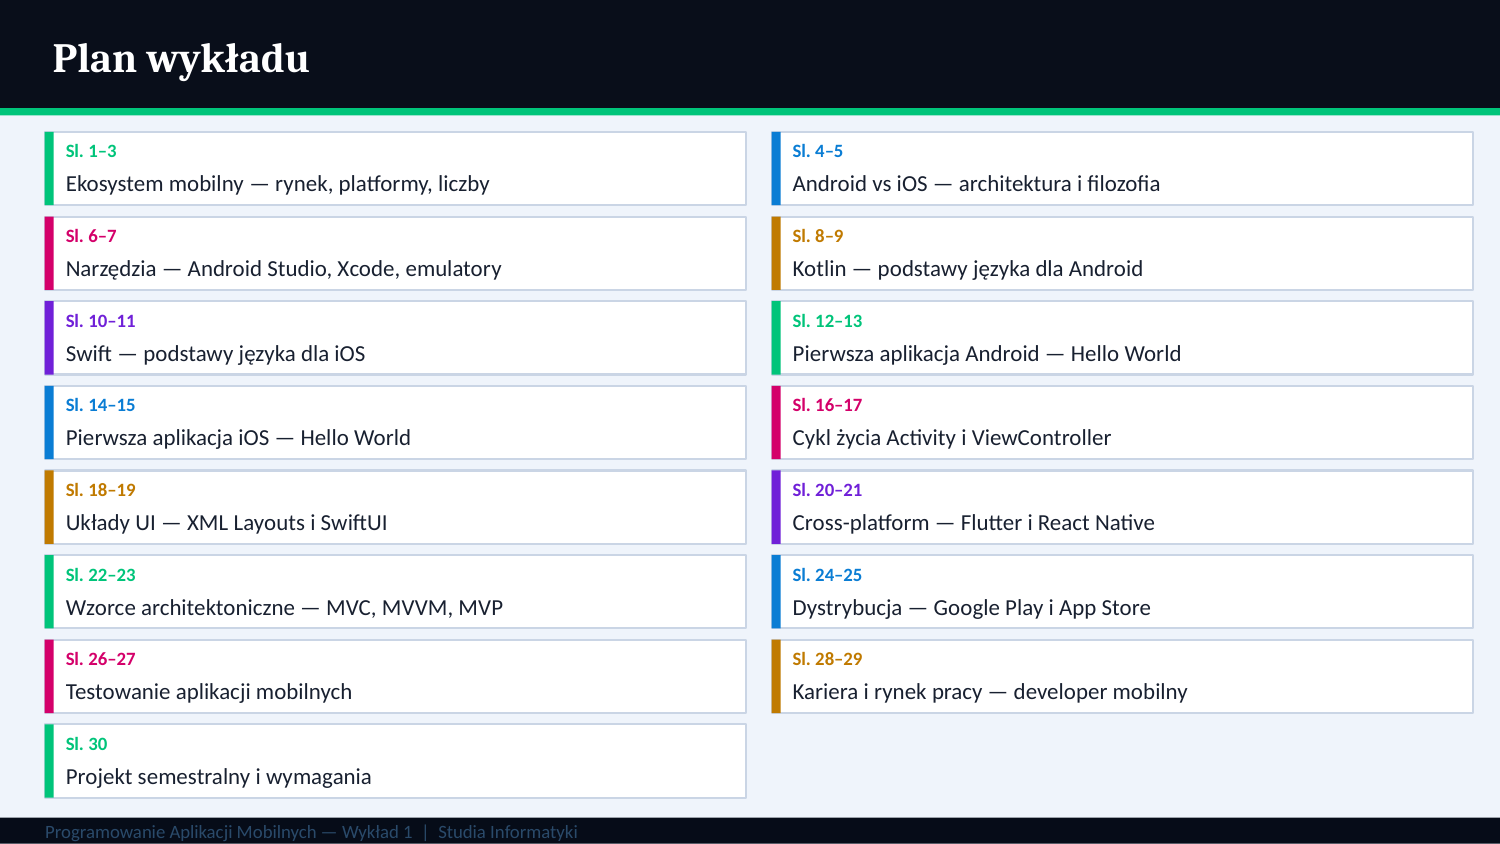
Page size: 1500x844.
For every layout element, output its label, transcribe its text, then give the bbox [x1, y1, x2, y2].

text_box Ekosystem mobilny — rynek, platformy, liczby [65, 165, 733, 200]
text_box Pierwsza aplikacja Android — Hello World [792, 335, 1460, 369]
text_box [44, 301, 746, 375]
text_box Sl. 14–15 [65, 391, 202, 417]
text_box Testowanie aplikacji mobilnych [65, 673, 733, 708]
text_box Plan wykładu [52, 8, 1448, 102]
text_box Sl. 24–25 [792, 560, 929, 587]
text_box [44, 639, 746, 714]
text_box Sl. 12–13 [792, 306, 929, 333]
text_box Sl. 20–21 [792, 476, 929, 502]
text_box Cykl życia Activity i ViewController [792, 419, 1460, 454]
text_box Sl. 10–11 [65, 306, 202, 333]
text_box Kotlin — podstawy języka dla Android [792, 250, 1460, 285]
text_box [44, 216, 746, 290]
text_box Narzędzia — Android Studio, Xcode, emulatory [65, 250, 733, 285]
text_box Cross-platform — Flutter i React Native [792, 504, 1460, 539]
text_box Dystrybucja — Google Play i App Store [792, 589, 1460, 623]
text_box Android vs iOS — architektura i filozofia [792, 165, 1460, 200]
text_box Układy UI — XML Layouts i SwiftUI [65, 504, 733, 539]
text_box Wzorce architektoniczne — MVC, MVVM, MVP [65, 589, 733, 623]
text_box Sl. 1–3 [65, 137, 202, 163]
text_box [771, 639, 1473, 714]
text_box [0, 0, 1500, 116]
text_box [771, 555, 1473, 629]
text_box [44, 724, 746, 798]
text_box [44, 131, 746, 206]
text_box Sl. 28–29 [792, 645, 929, 671]
text_box Sl. 18–19 [65, 476, 202, 502]
text_box Sl. 4–5 [792, 137, 929, 163]
text_box Sl. 22–23 [65, 560, 202, 587]
text_box Sl. 26–27 [65, 645, 202, 671]
text_box Swift — podstawy języka dla iOS [65, 335, 733, 369]
text_box Sl. 8–9 [792, 222, 929, 248]
text_box Programowanie Aplikacji Mobilnych — Wykład 1 | Studia Informatyki [44, 818, 1455, 843]
text_box [44, 555, 746, 629]
text_box [771, 470, 1473, 544]
text_box Kariera i rynek pracy — developer mobilny [792, 673, 1460, 708]
text_box [44, 385, 746, 460]
text_box [771, 131, 1473, 206]
text_box Sl. 16–17 [792, 391, 929, 417]
text_box [771, 216, 1473, 290]
text_box [44, 470, 746, 544]
text_box [771, 301, 1473, 375]
text_box Sl. 6–7 [65, 222, 202, 248]
text_box Pierwsza aplikacja iOS — Hello World [65, 419, 733, 454]
text_box [771, 385, 1473, 460]
text_box Sl. 30 [65, 730, 202, 756]
text_box Projekt semestralny i wymagania [65, 758, 733, 793]
text_box [0, 817, 1500, 844]
